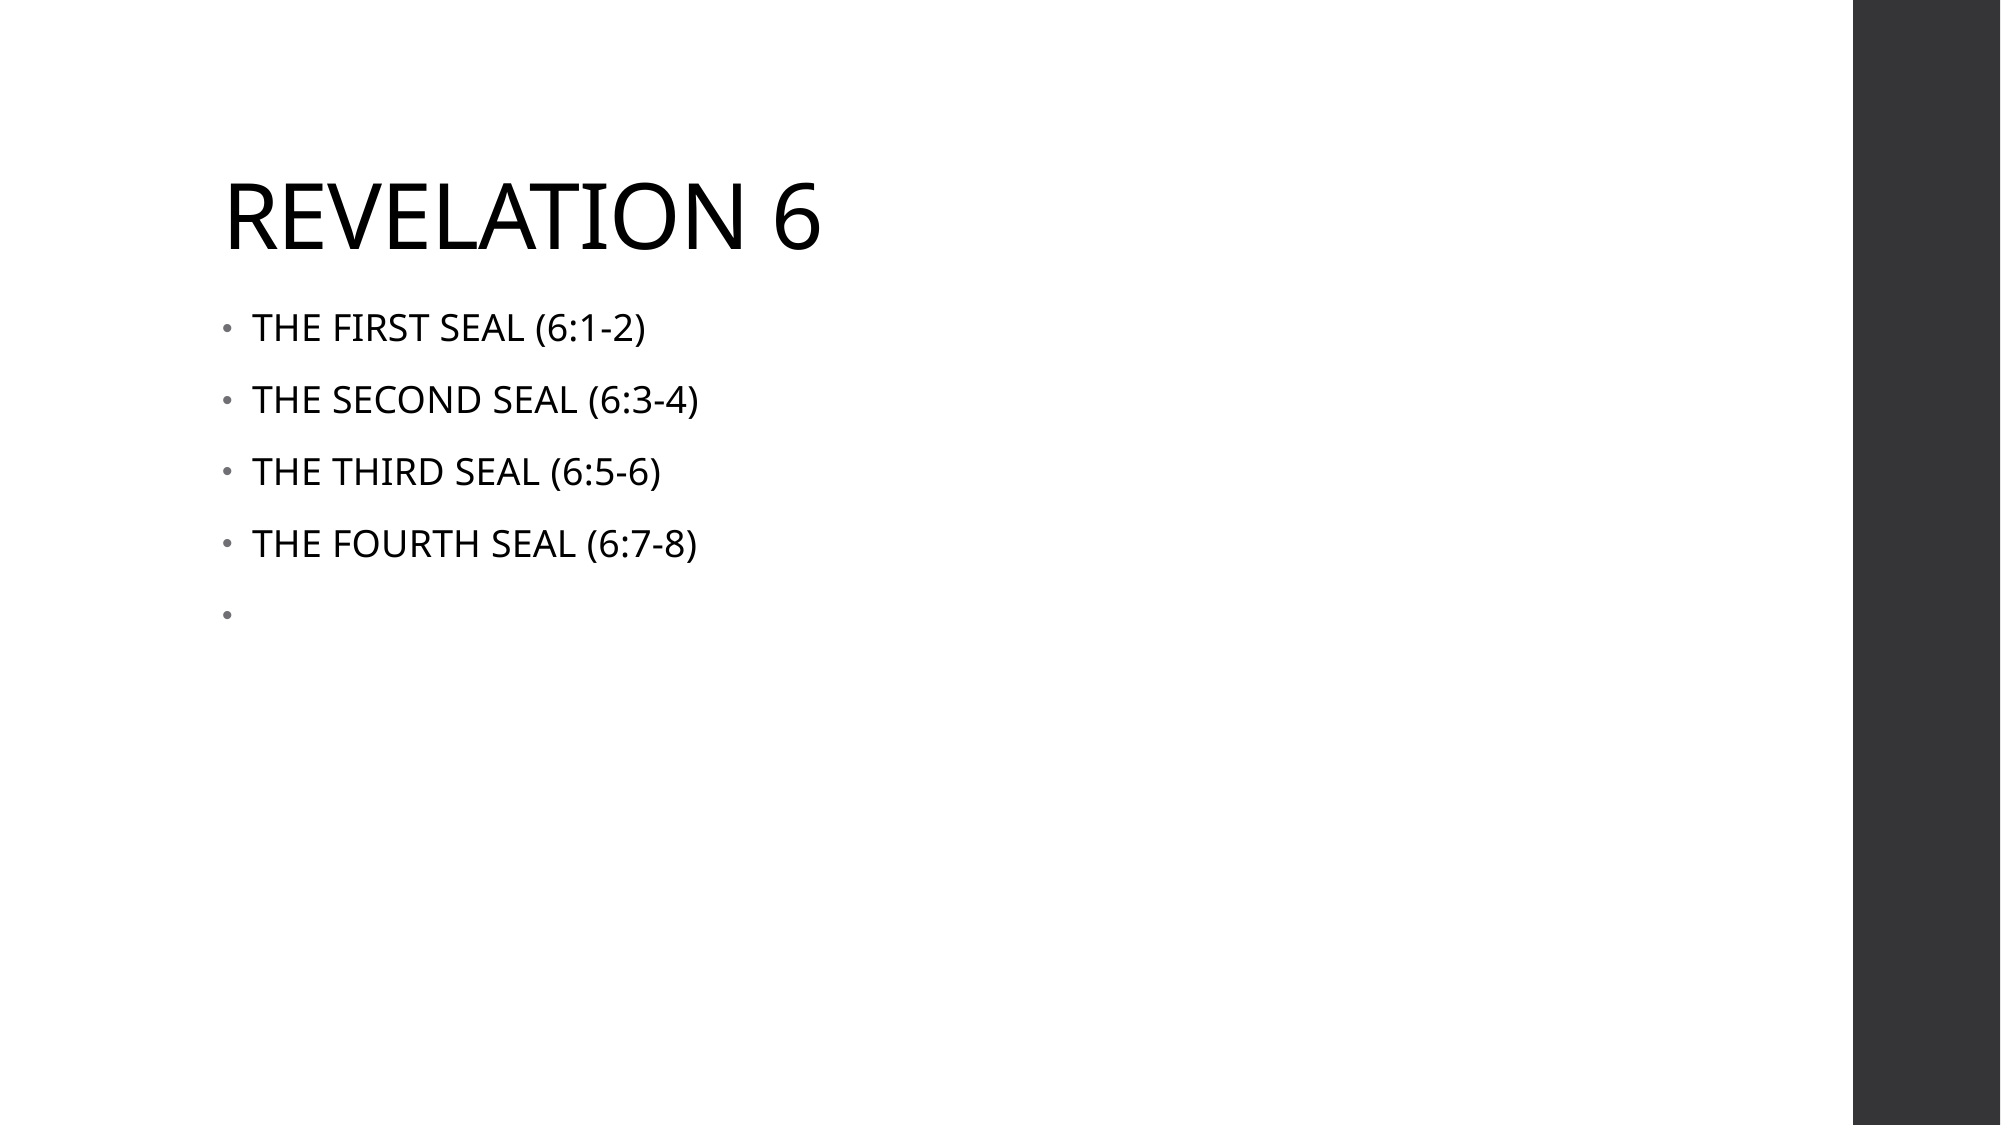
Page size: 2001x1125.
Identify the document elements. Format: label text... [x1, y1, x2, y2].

title REVELATION 6 [206, 60, 1797, 278]
list THE FIRST SEAL (6:1-2) THE SECOND SEAL (6:3-4) THE THIRD SEAL (6:5-6) THE FOURTH SEAL (6:7-8) [206, 299, 1617, 1014]
